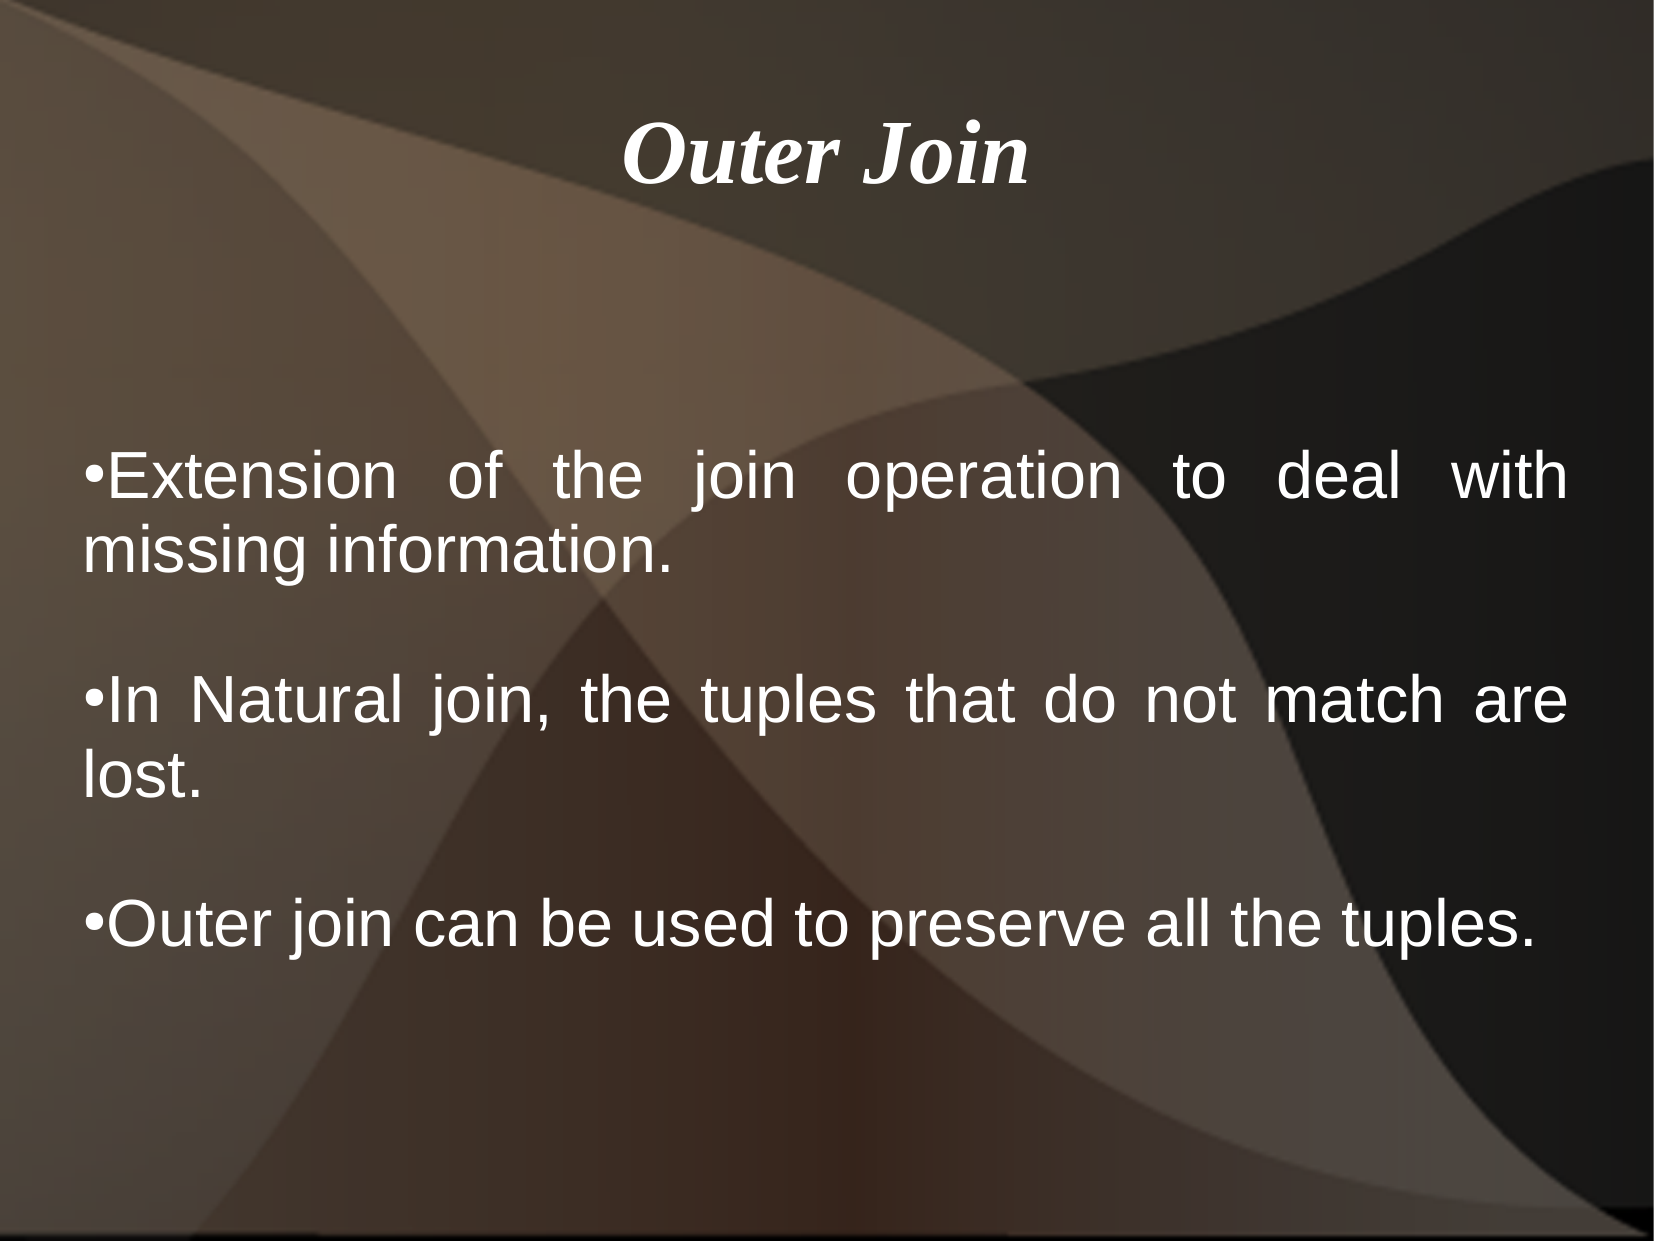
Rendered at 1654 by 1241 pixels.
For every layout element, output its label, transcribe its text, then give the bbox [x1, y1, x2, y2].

subtitle Extension of the join operation to deal with missing information. In Natural join, the tuples that do not match are lost. Outer join can be used to preserve all the tuples. [82, 297, 1571, 1102]
picture [0, 0, 1654, 1241]
title Outer Join [82, 49, 1571, 257]
